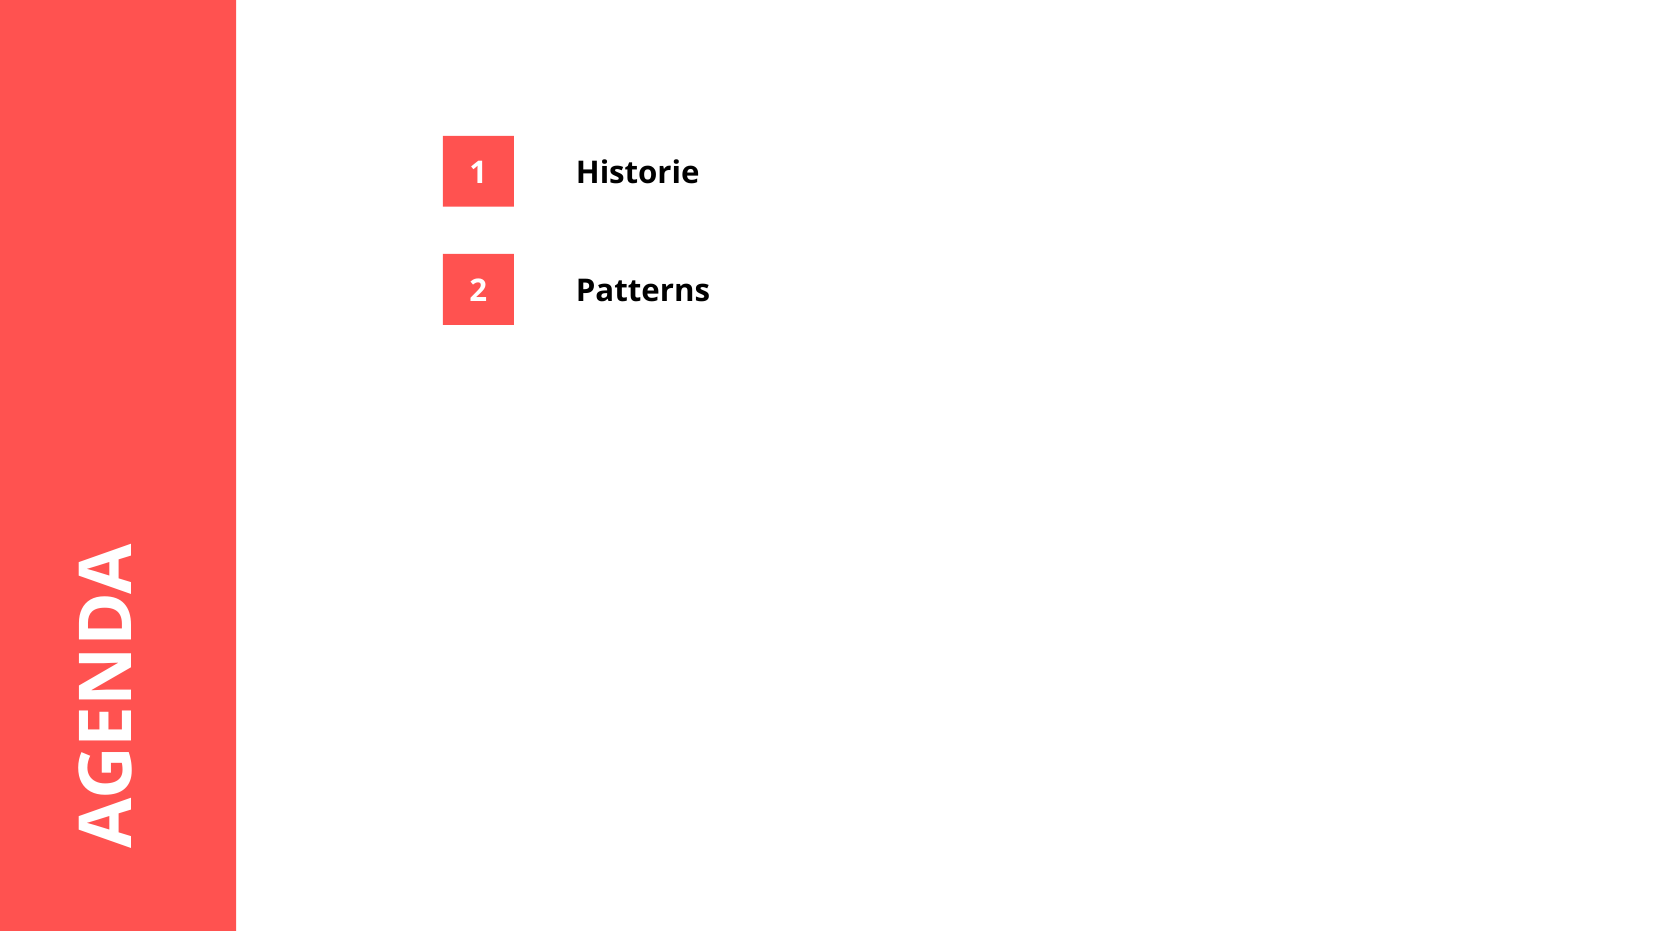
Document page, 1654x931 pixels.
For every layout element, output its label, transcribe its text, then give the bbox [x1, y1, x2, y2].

text_box [0, 0, 237, 931]
text_box Historie [561, 135, 1477, 207]
text_box [442, 253, 514, 259]
text_box [442, 201, 514, 207]
title AGENDA [59, 81, 148, 849]
text_box [442, 135, 514, 141]
text_box [442, 319, 514, 325]
text_box 1 [442, 141, 514, 201]
text_box 2 [442, 259, 514, 319]
text_box Patterns [561, 253, 1477, 325]
